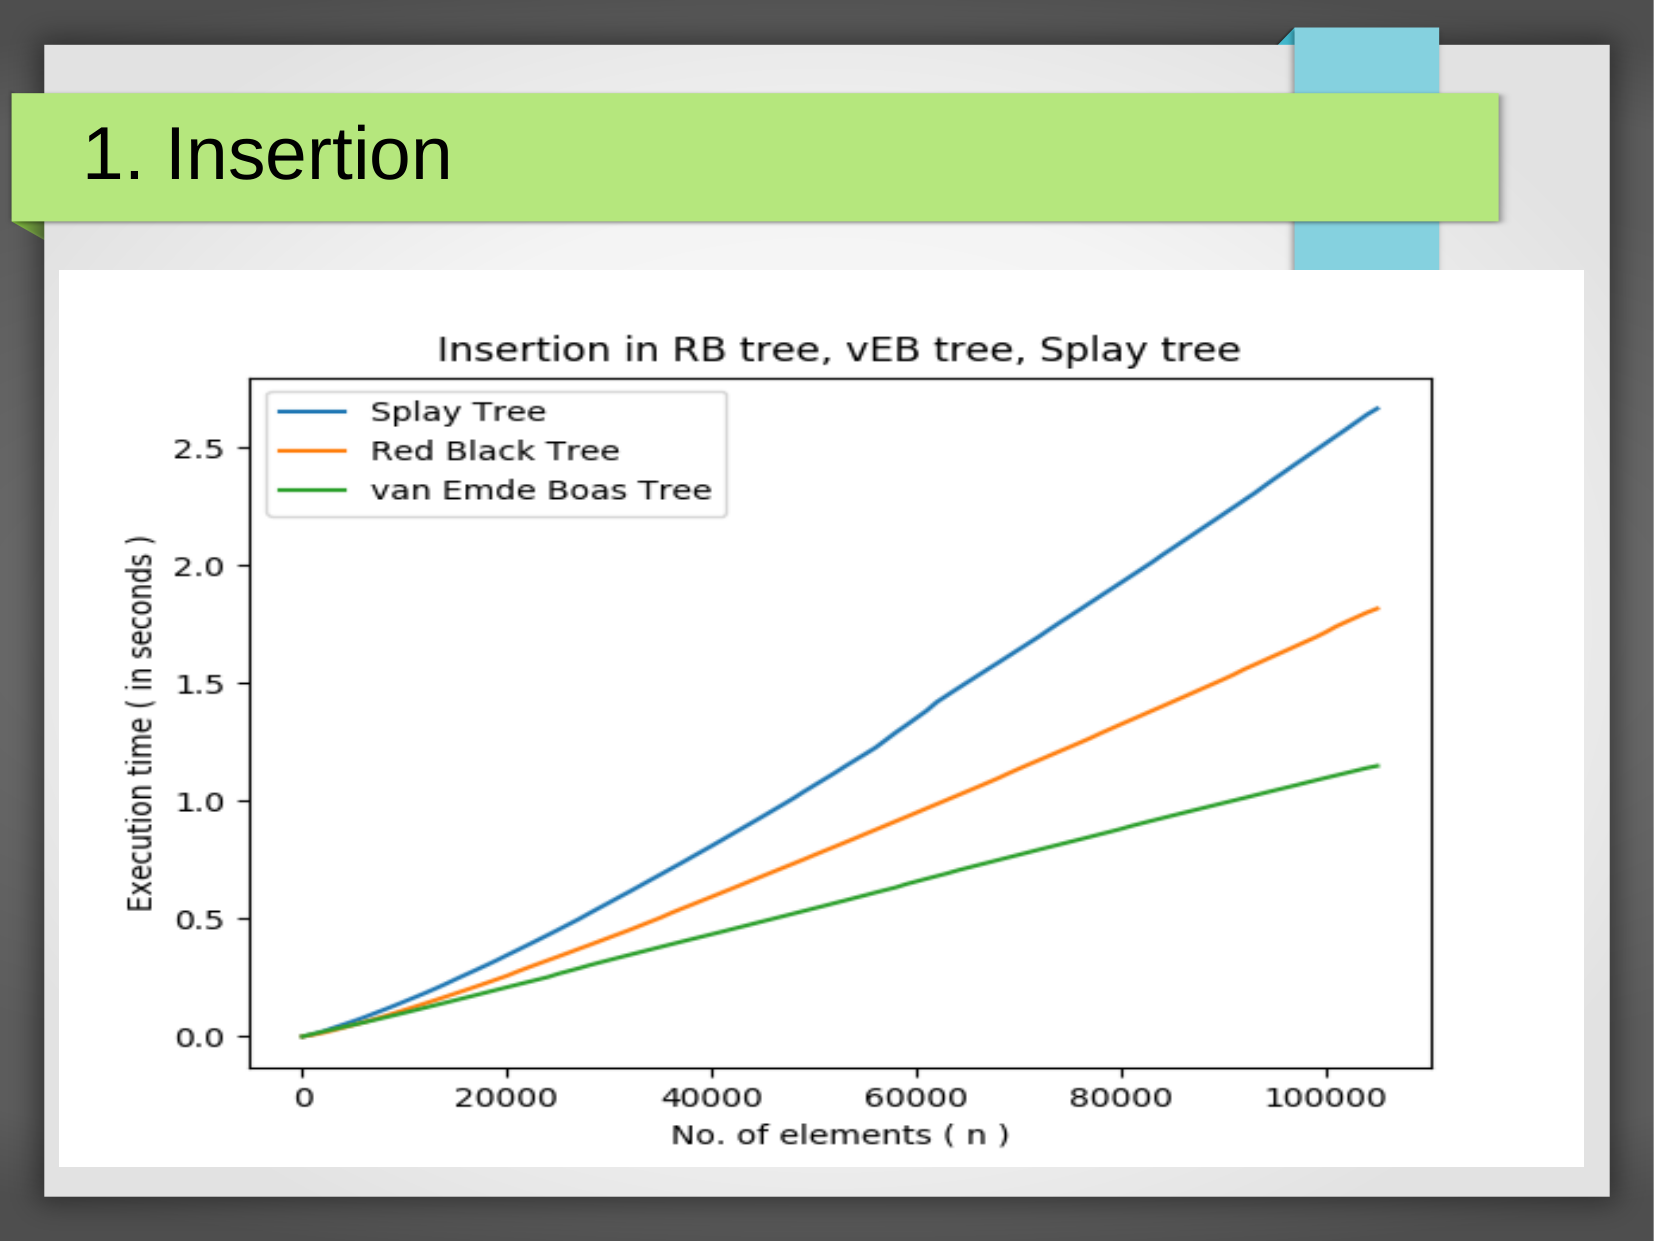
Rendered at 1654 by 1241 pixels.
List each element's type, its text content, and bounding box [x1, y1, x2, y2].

title 1. Insertion [82, 94, 1264, 213]
picture [0, 0, 1654, 1241]
